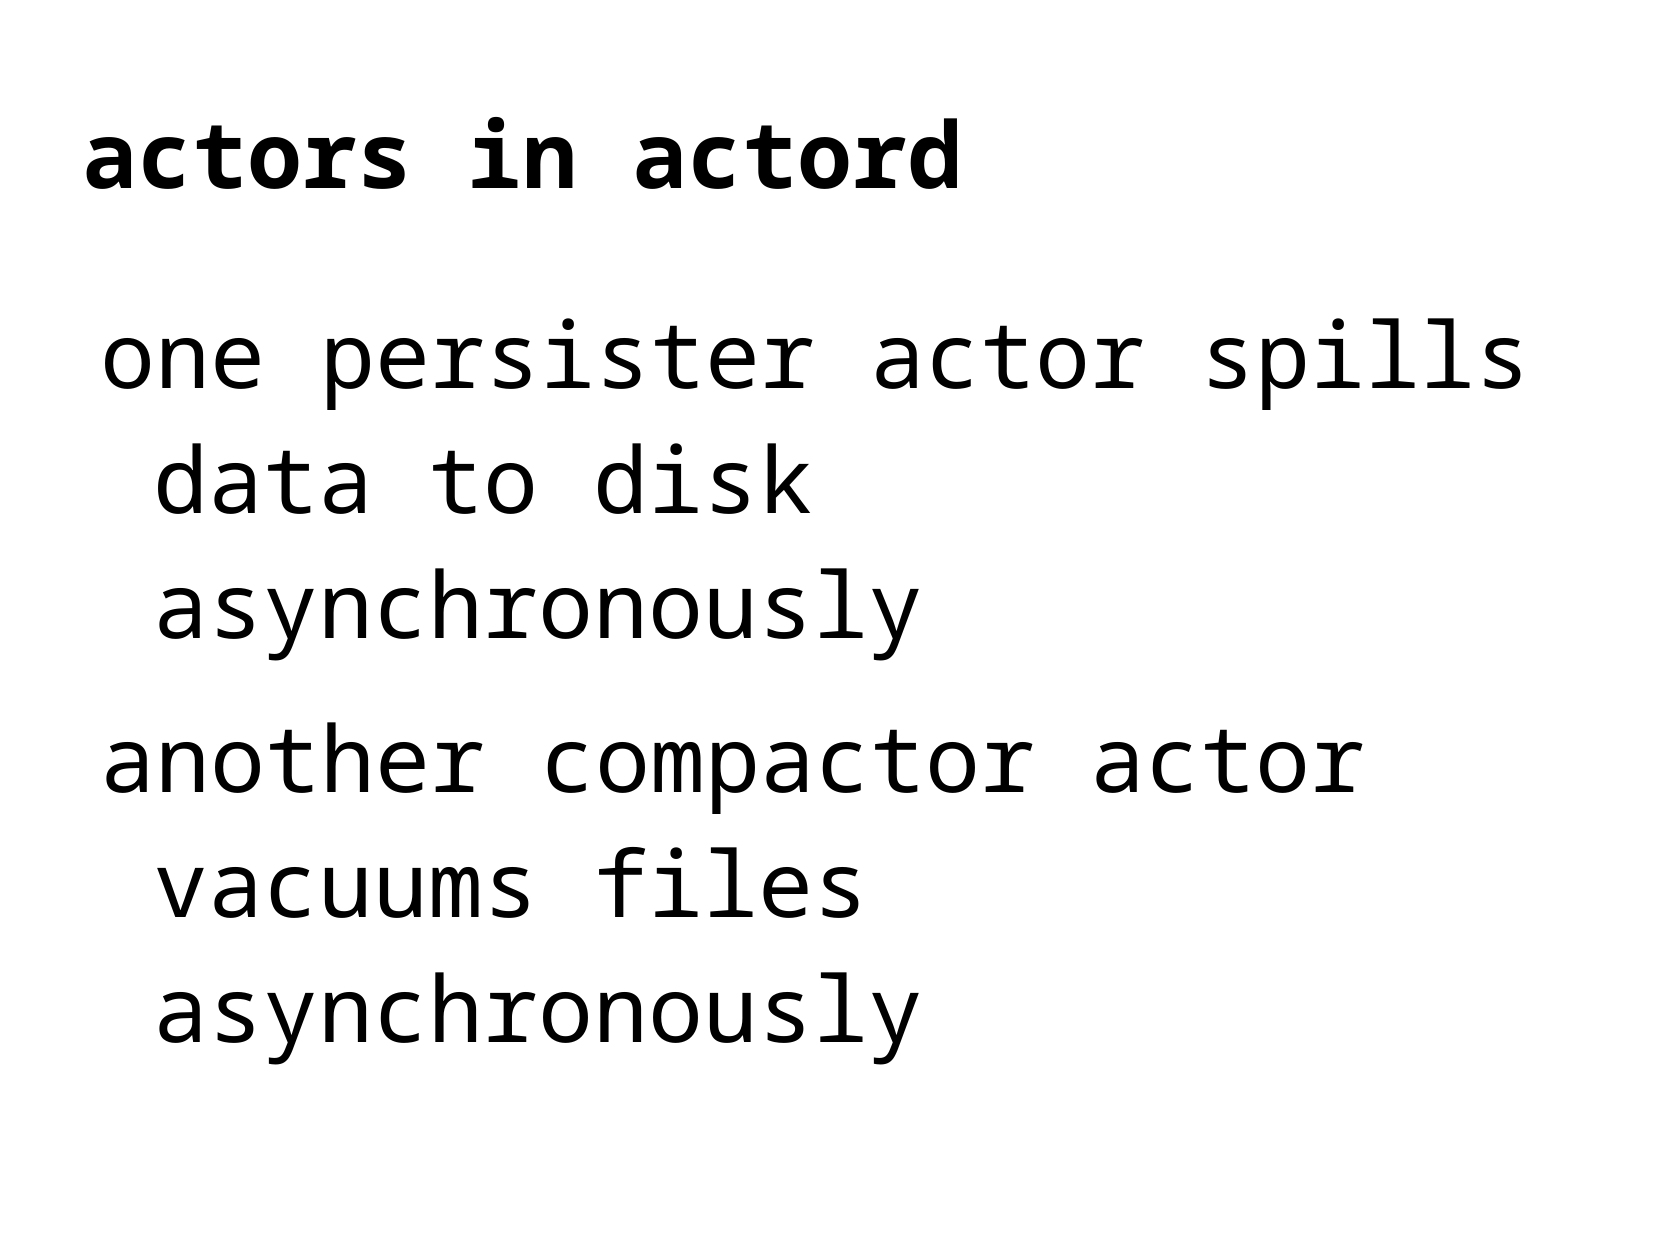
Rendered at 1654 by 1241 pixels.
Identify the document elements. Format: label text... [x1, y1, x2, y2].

title actors in actord [82, 49, 1571, 257]
list one persister actor spills data to disk asynchronously another compactor actor vacuums files asynchronously [82, 290, 1571, 1094]
